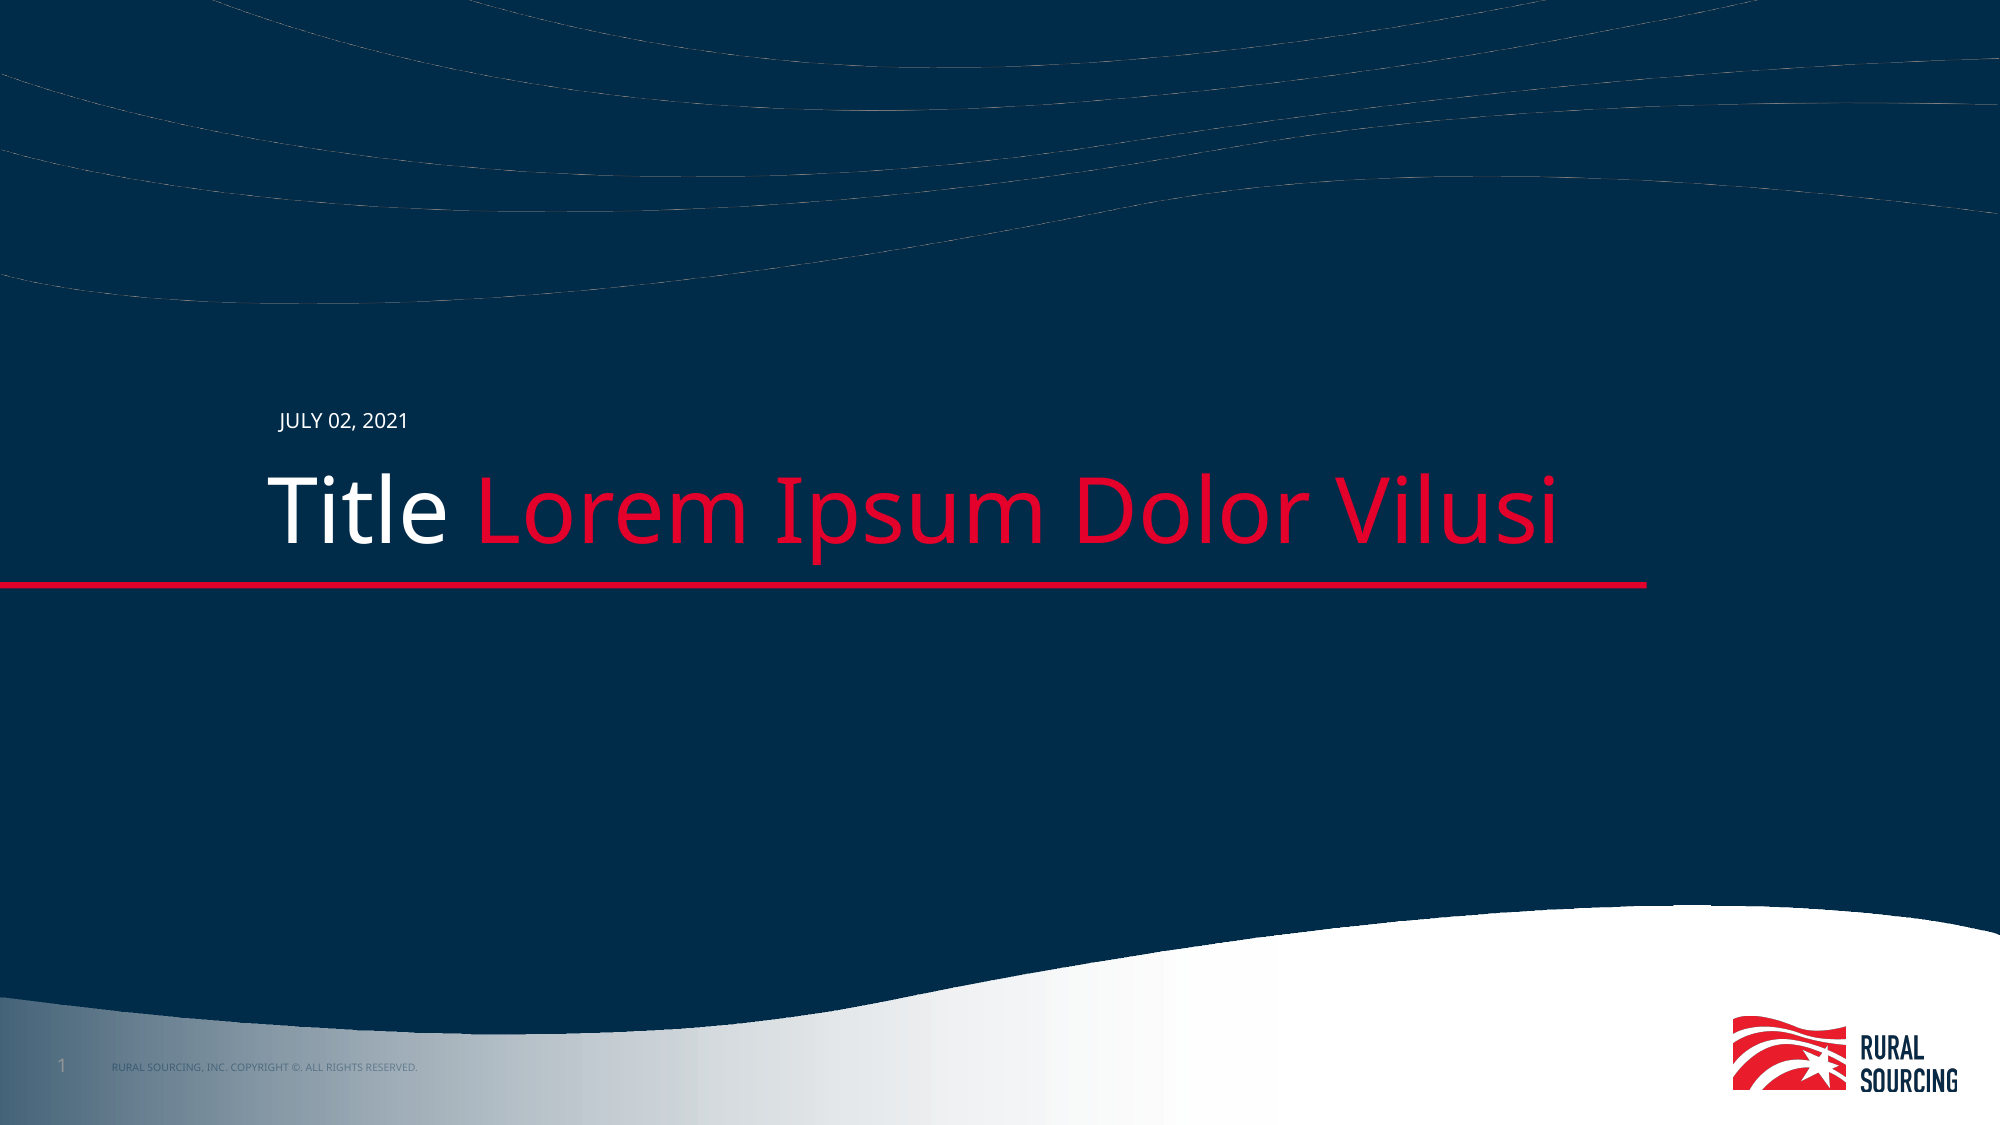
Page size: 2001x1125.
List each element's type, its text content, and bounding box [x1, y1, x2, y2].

text_box JULY 02, 2021 [279, 407, 602, 452]
picture [0, 0, 2000, 315]
title Title Lorem Ipsum Dolor Vilusi [267, 171, 1767, 564]
text_box [0, 905, 2000, 1125]
picture [1733, 1016, 1957, 1092]
